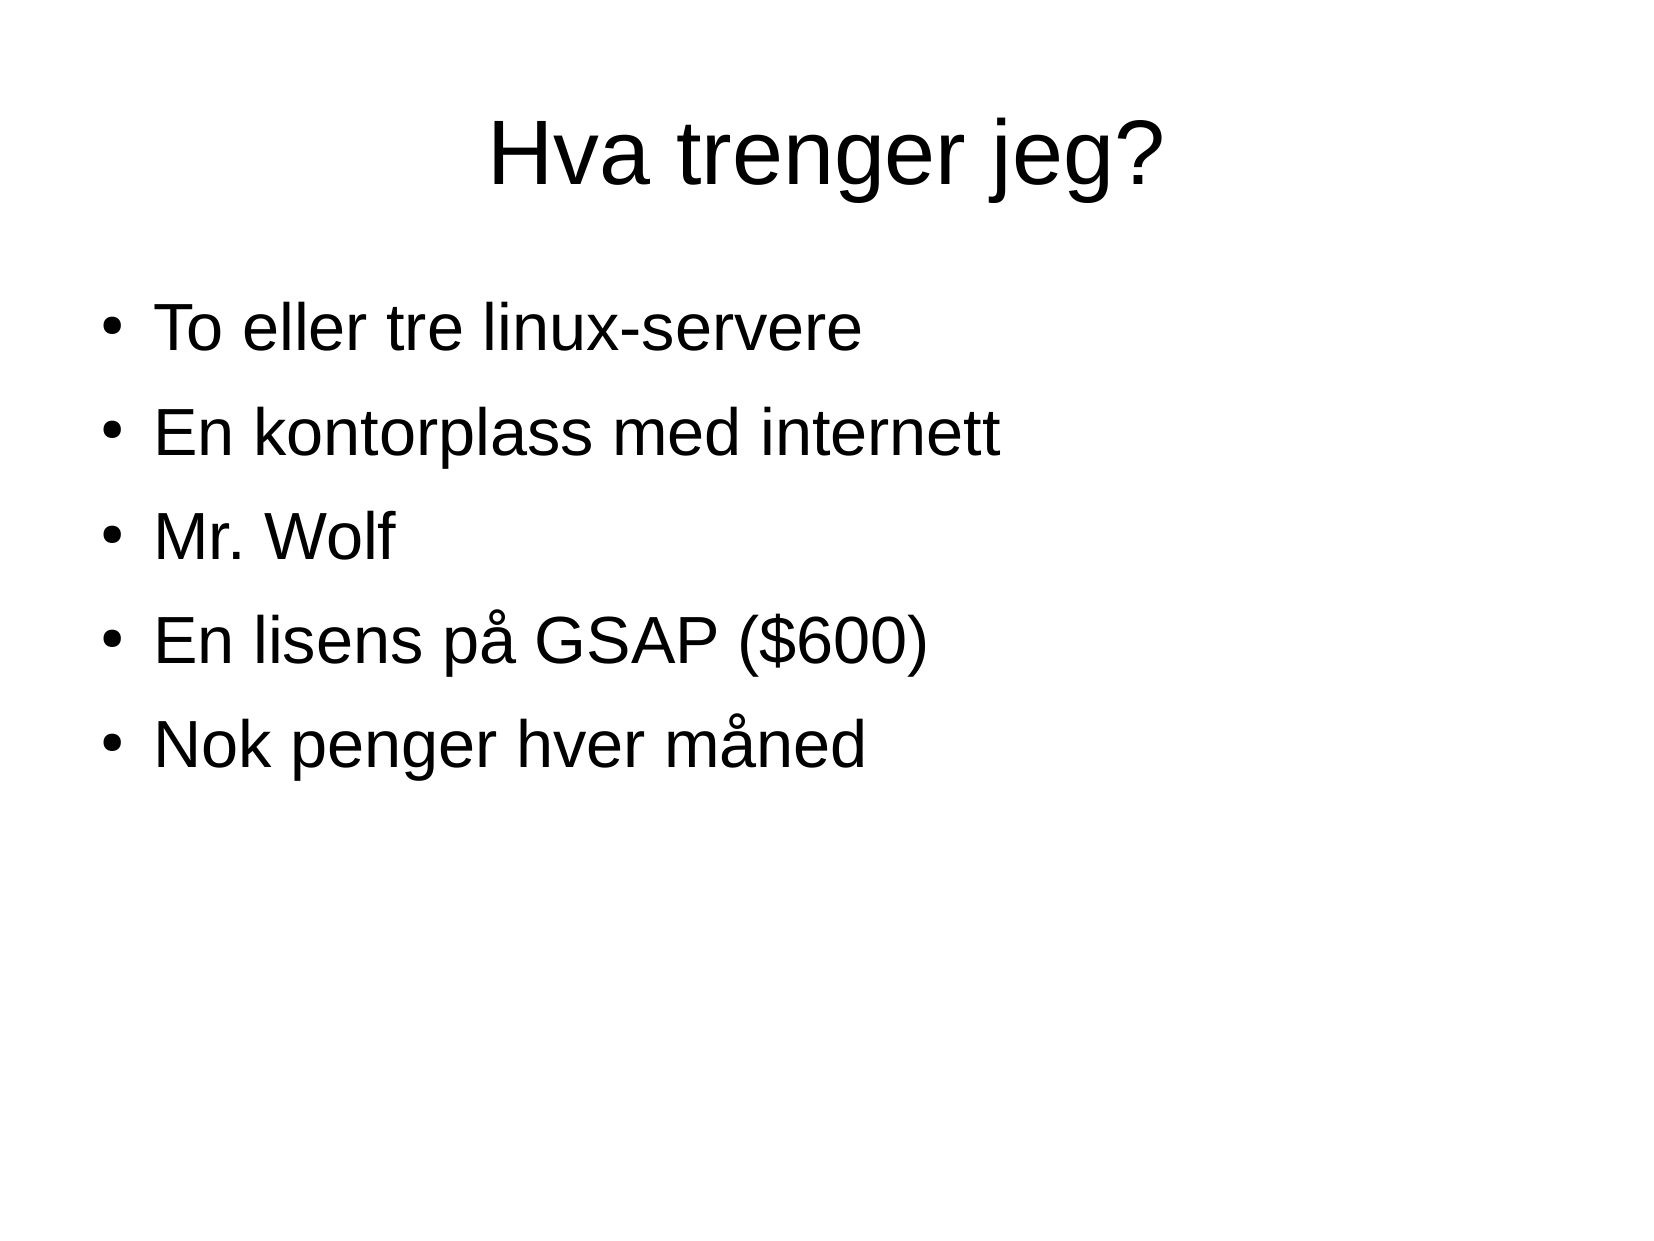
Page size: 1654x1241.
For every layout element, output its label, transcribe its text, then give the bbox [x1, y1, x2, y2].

title Hva trenger jeg? [82, 49, 1571, 257]
list To eller tre linux-servere En kontorplass med internett Mr. Wolf En lisens på GSAP ($600) Nok penger hver måned [82, 290, 1571, 1010]
